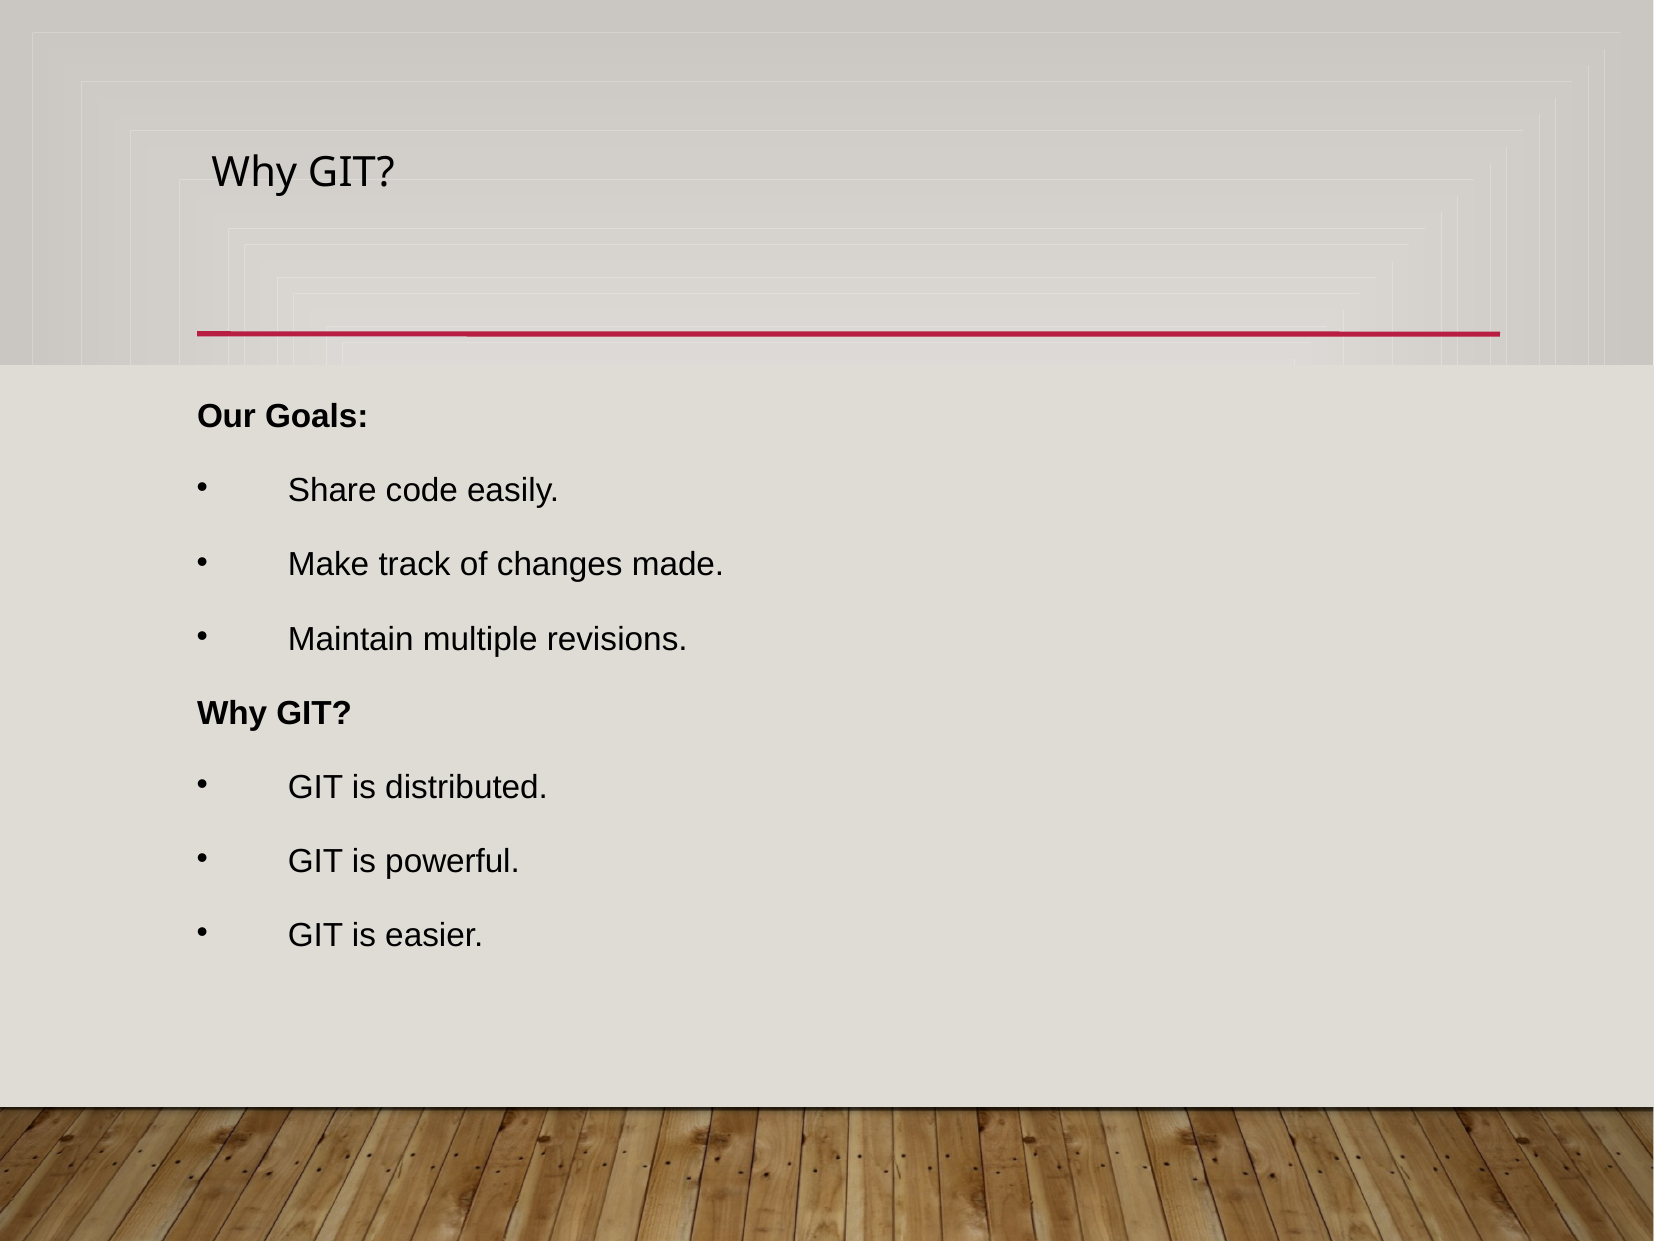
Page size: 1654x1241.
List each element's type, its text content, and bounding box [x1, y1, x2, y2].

title Why GIT? [196, 145, 1499, 335]
picture [0, 1107, 1654, 1241]
subtitle Our Goals: Share code easily. Make track of changes made. Maintain multiple revisions. Why GIT? GIT is distributed. GIT is powerful. GIT is easier. [196, 364, 1499, 988]
